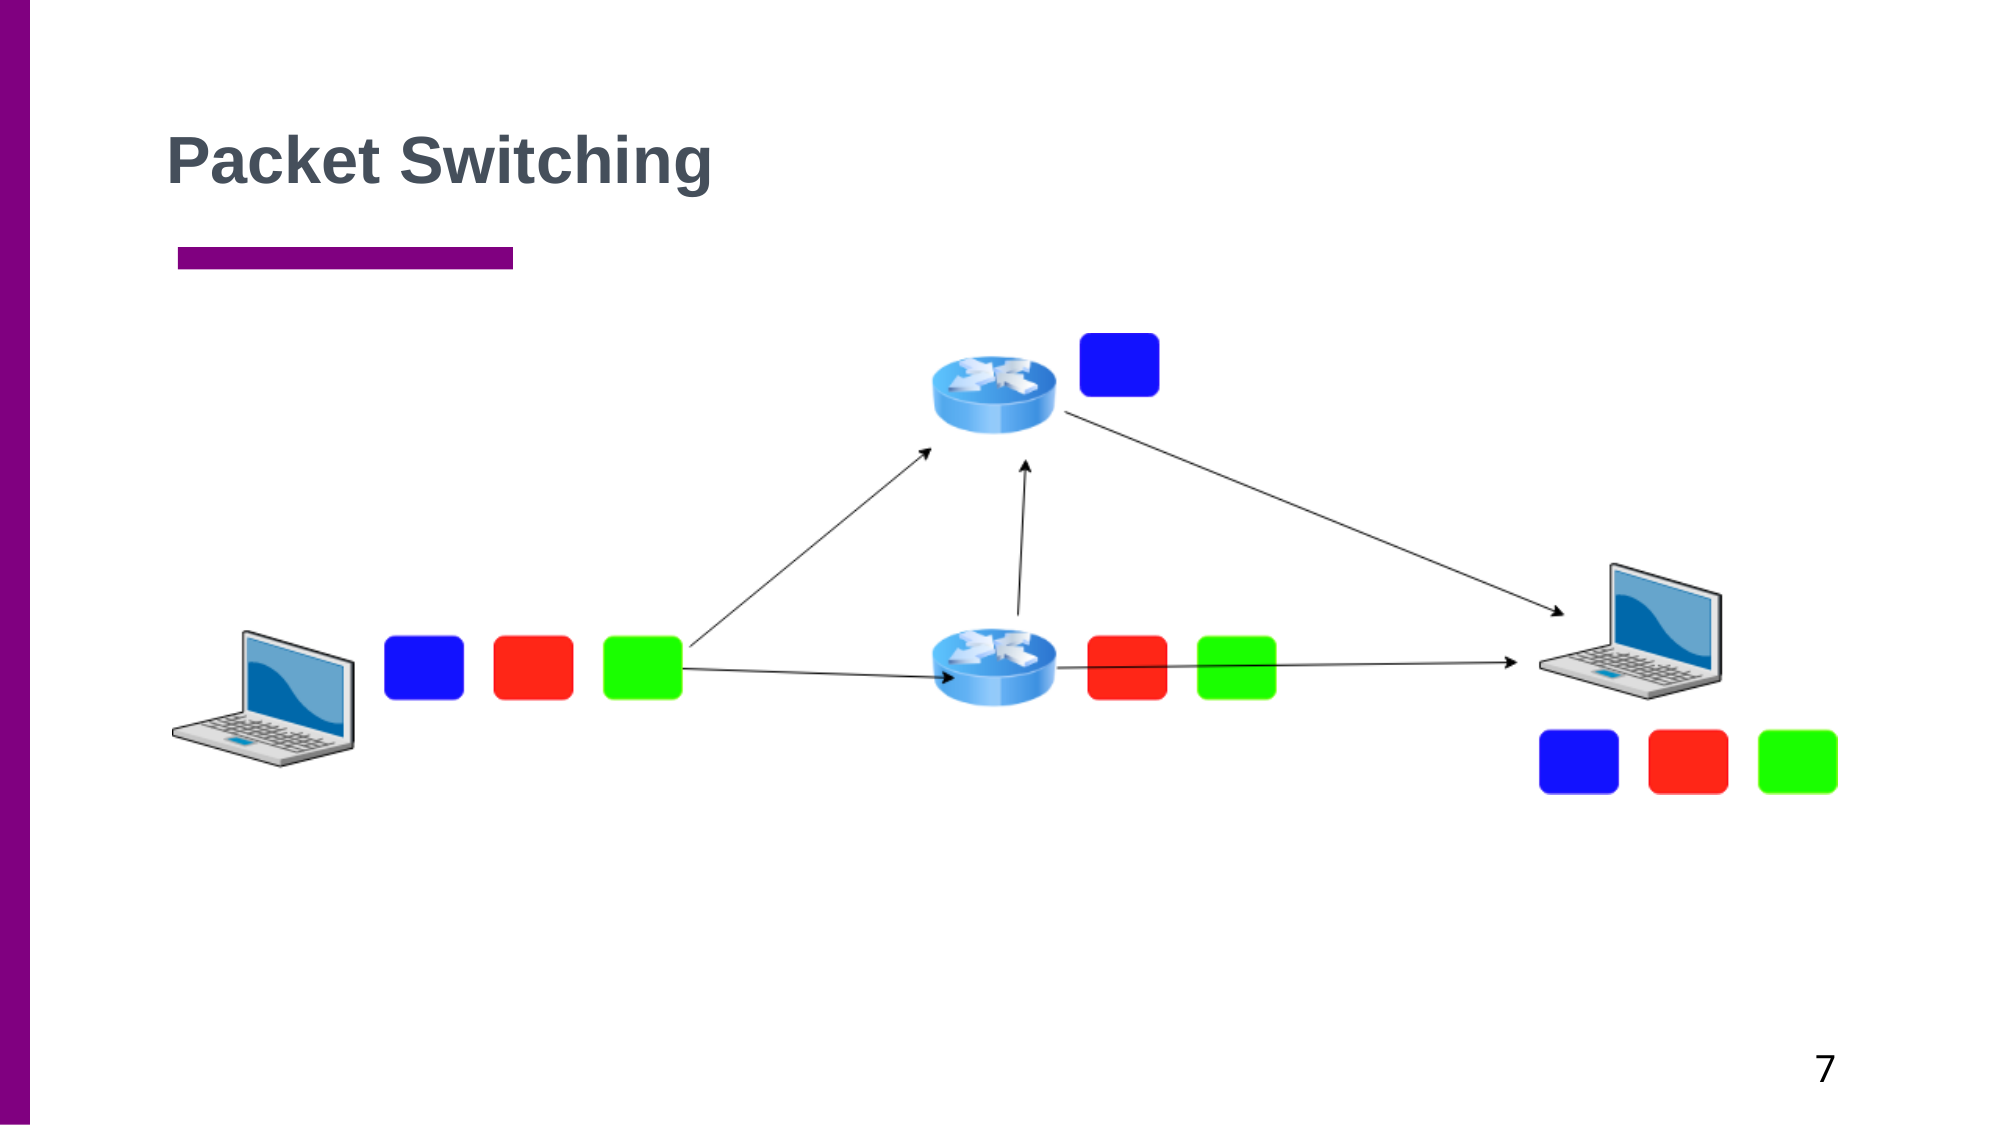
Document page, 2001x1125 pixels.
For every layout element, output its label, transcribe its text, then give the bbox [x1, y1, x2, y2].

text_box Packet Switching [151, 0, 1849, 212]
picture [172, 333, 1838, 795]
